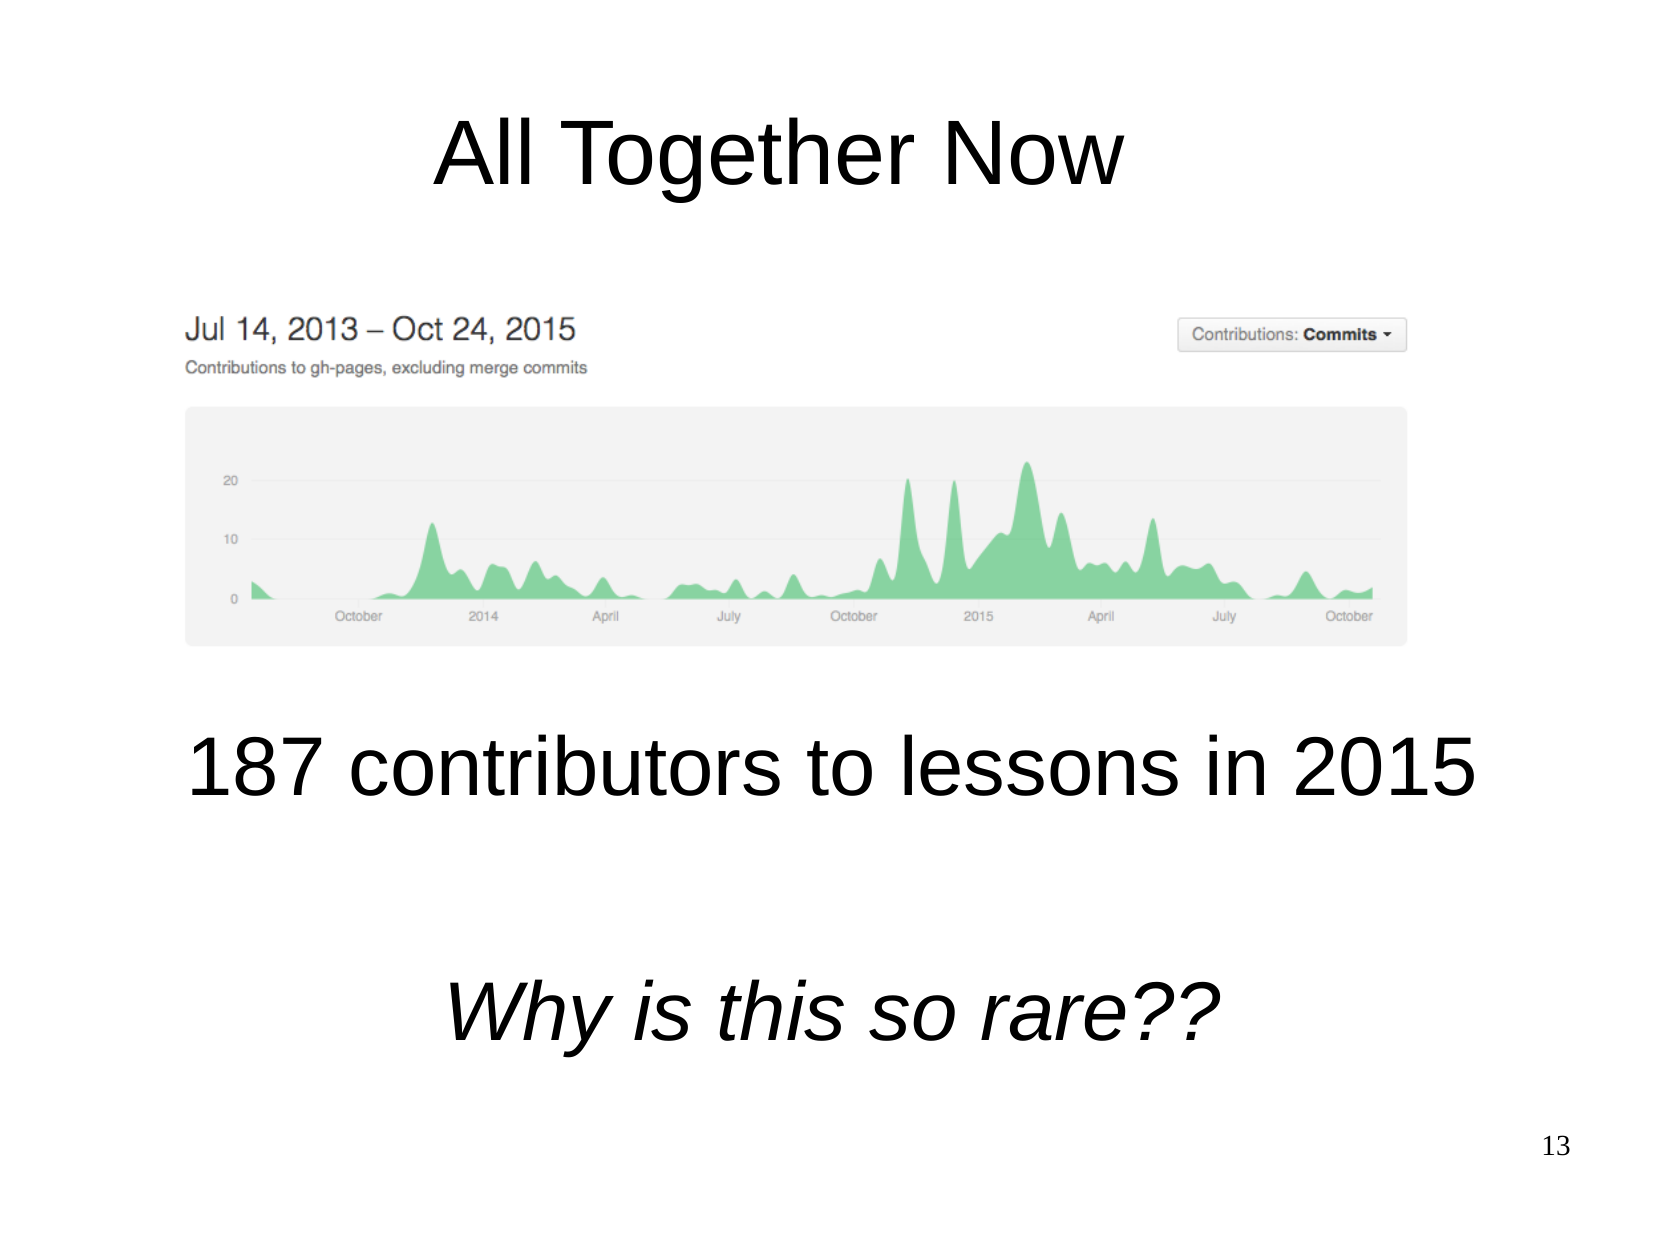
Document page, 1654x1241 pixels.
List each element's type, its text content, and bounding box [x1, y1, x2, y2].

picture [172, 307, 1418, 661]
list 187 contributors to lessons in 2015 Why is this so rare?? [177, 720, 1489, 1146]
title All Together Now [153, 49, 1406, 257]
